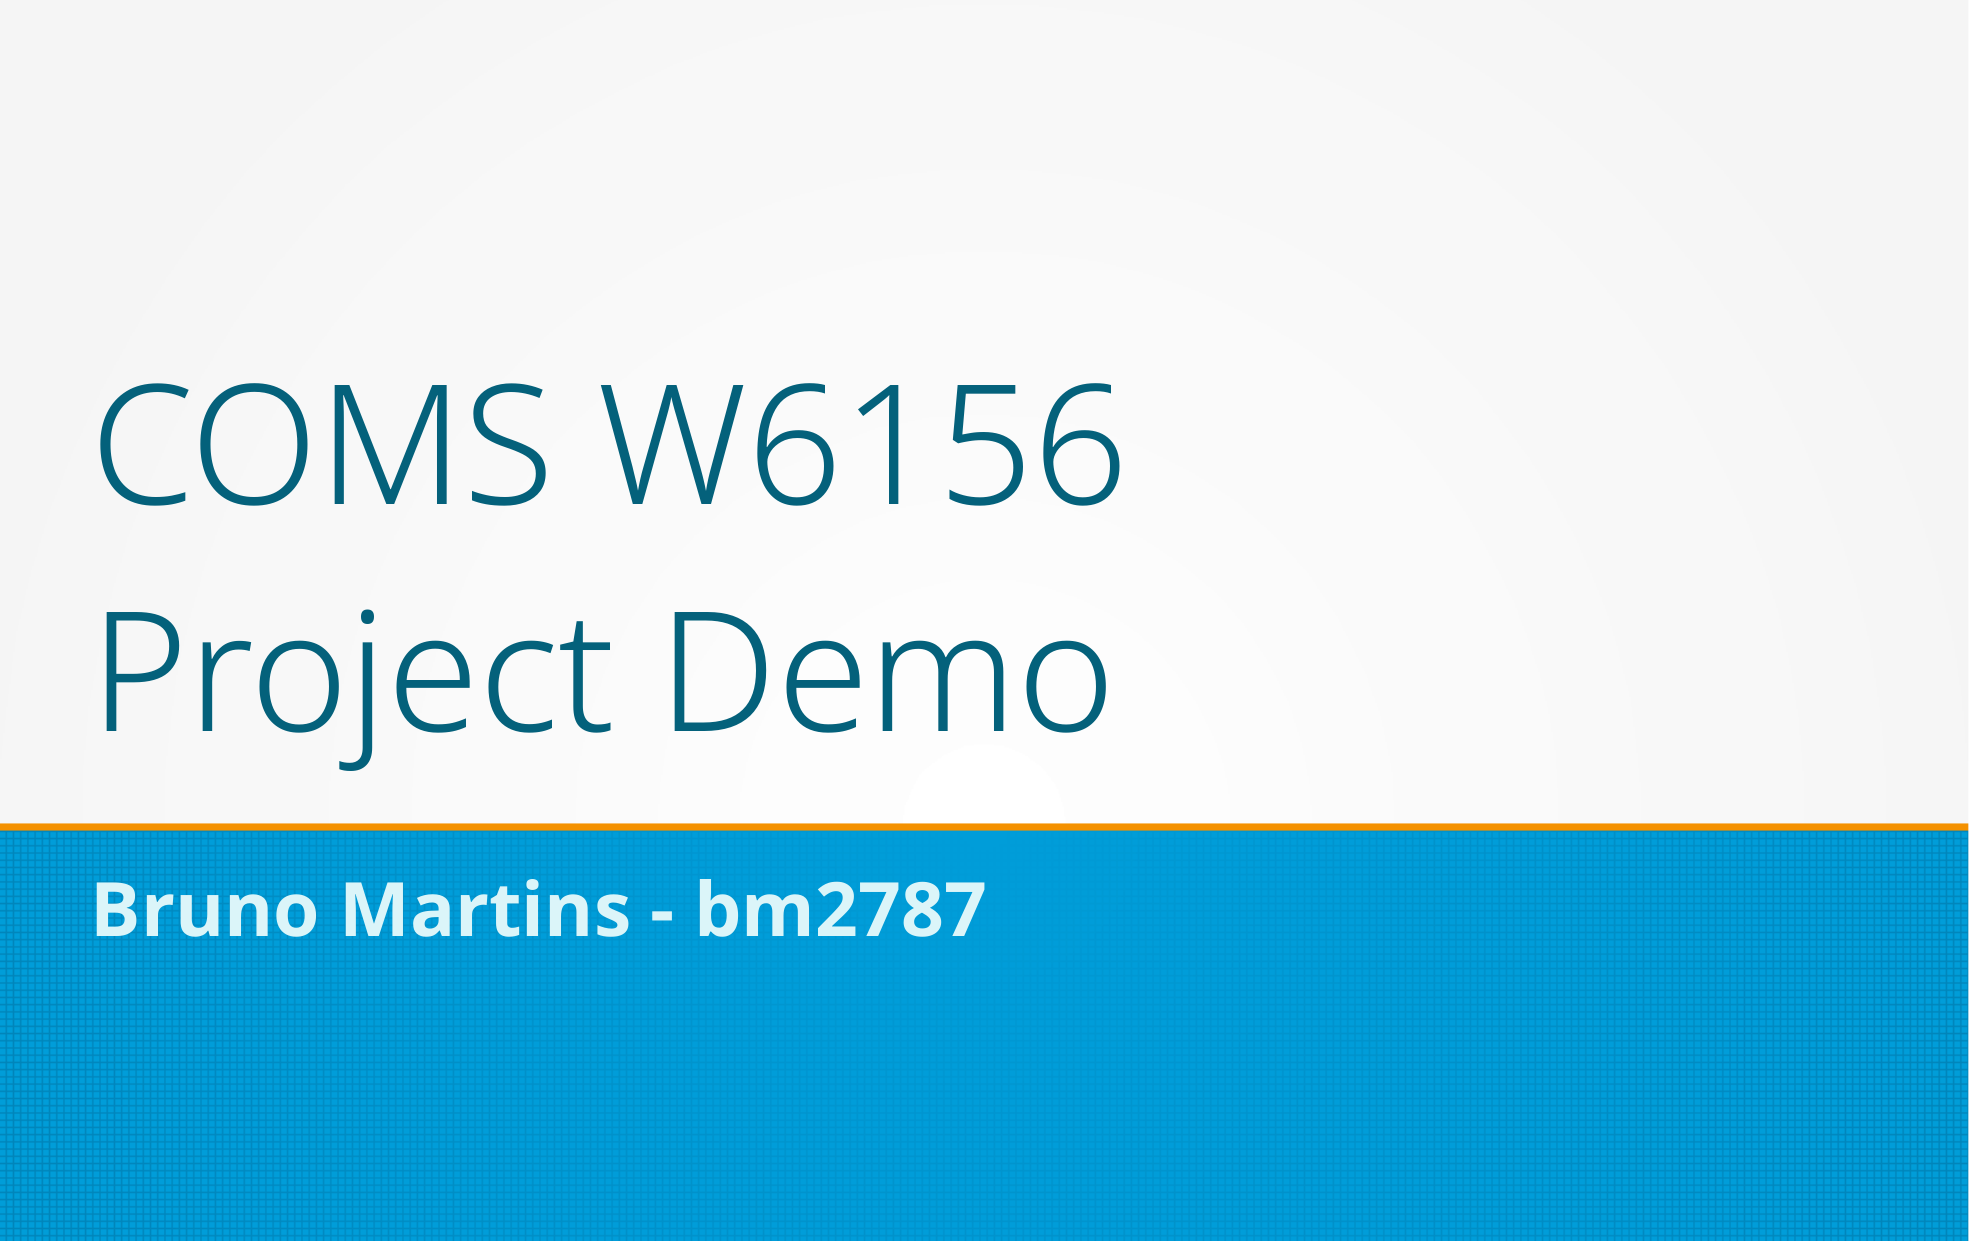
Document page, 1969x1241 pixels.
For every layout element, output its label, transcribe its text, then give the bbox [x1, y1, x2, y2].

title COMS W6156 Project Demo [90, 49, 1862, 781]
picture [0, 0, 1969, 830]
subtitle Bruno Martins - bm2787 [90, 855, 1861, 1111]
